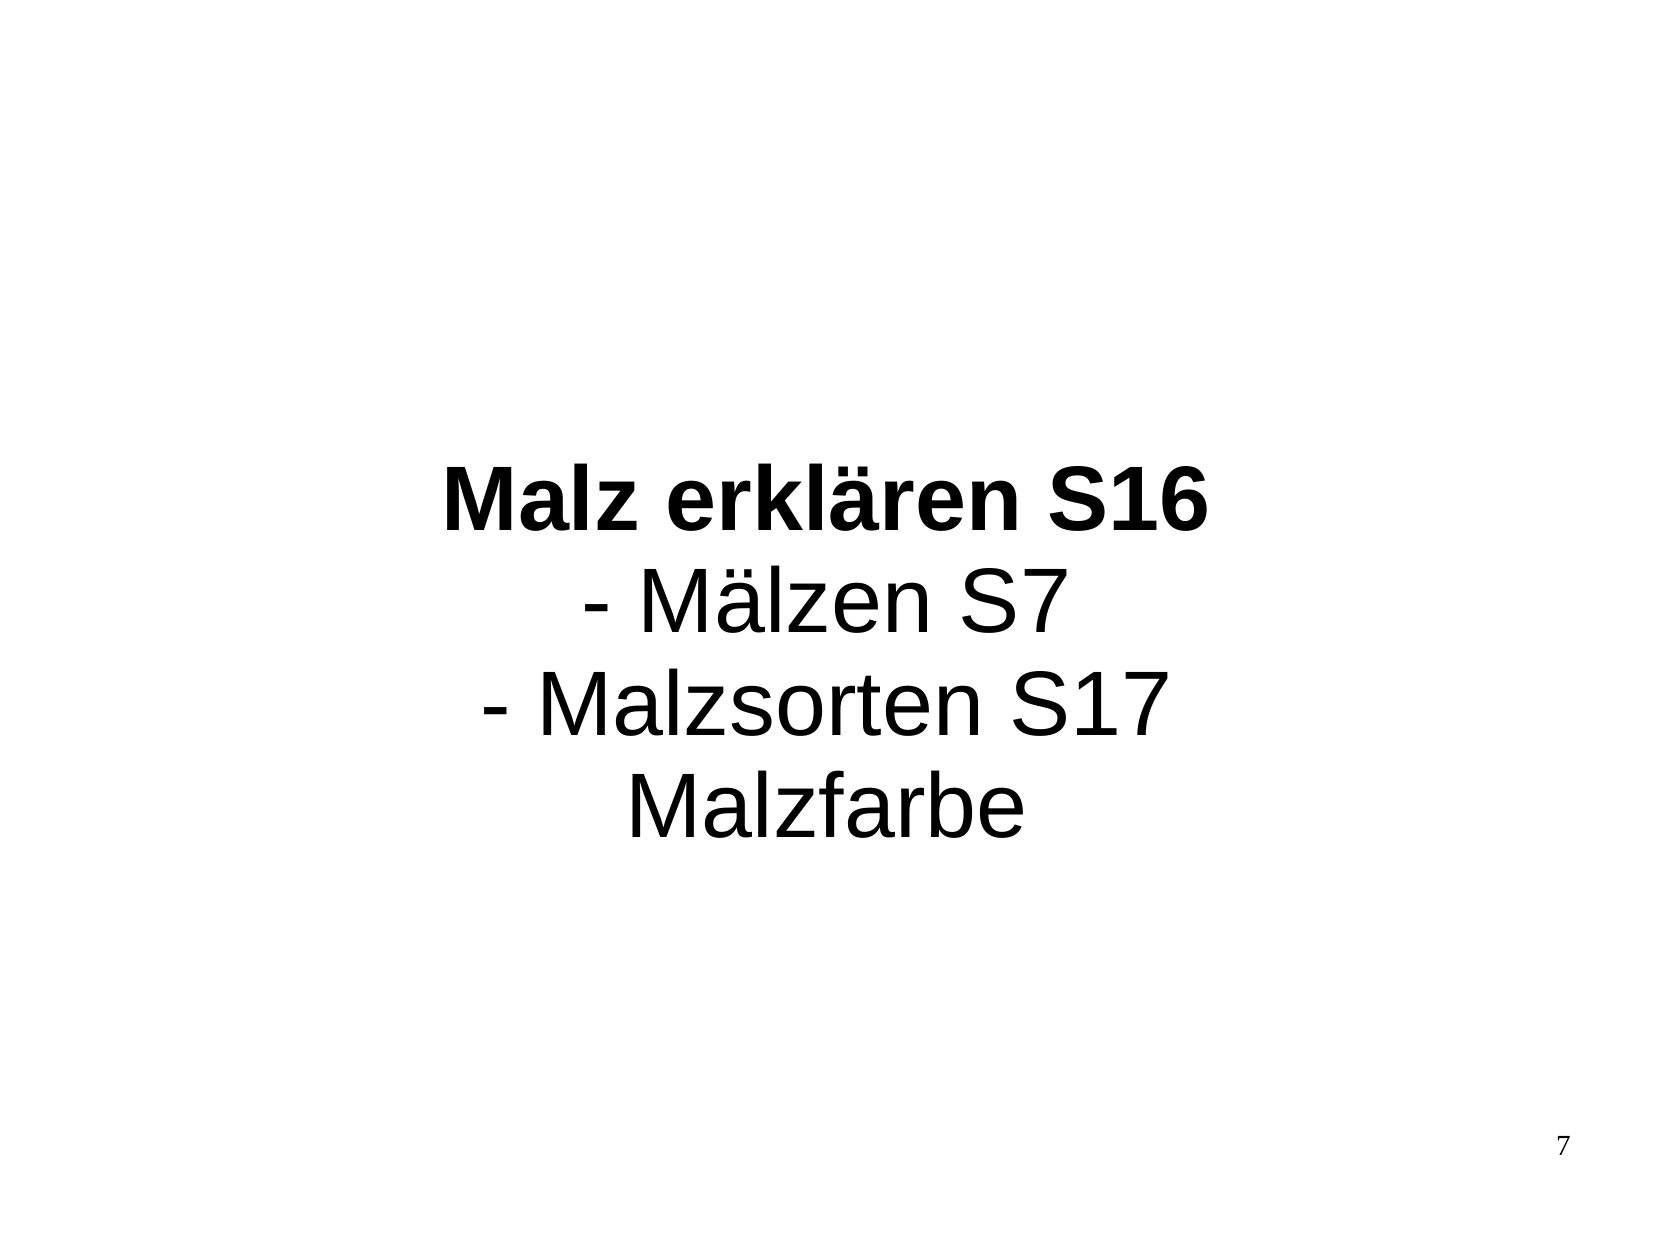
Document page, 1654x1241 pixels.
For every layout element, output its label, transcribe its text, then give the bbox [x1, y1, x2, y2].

title Malz erklären S16 - Mälzen S7 - Malzsorten S17 Malzfarbe [82, 447, 1571, 858]
